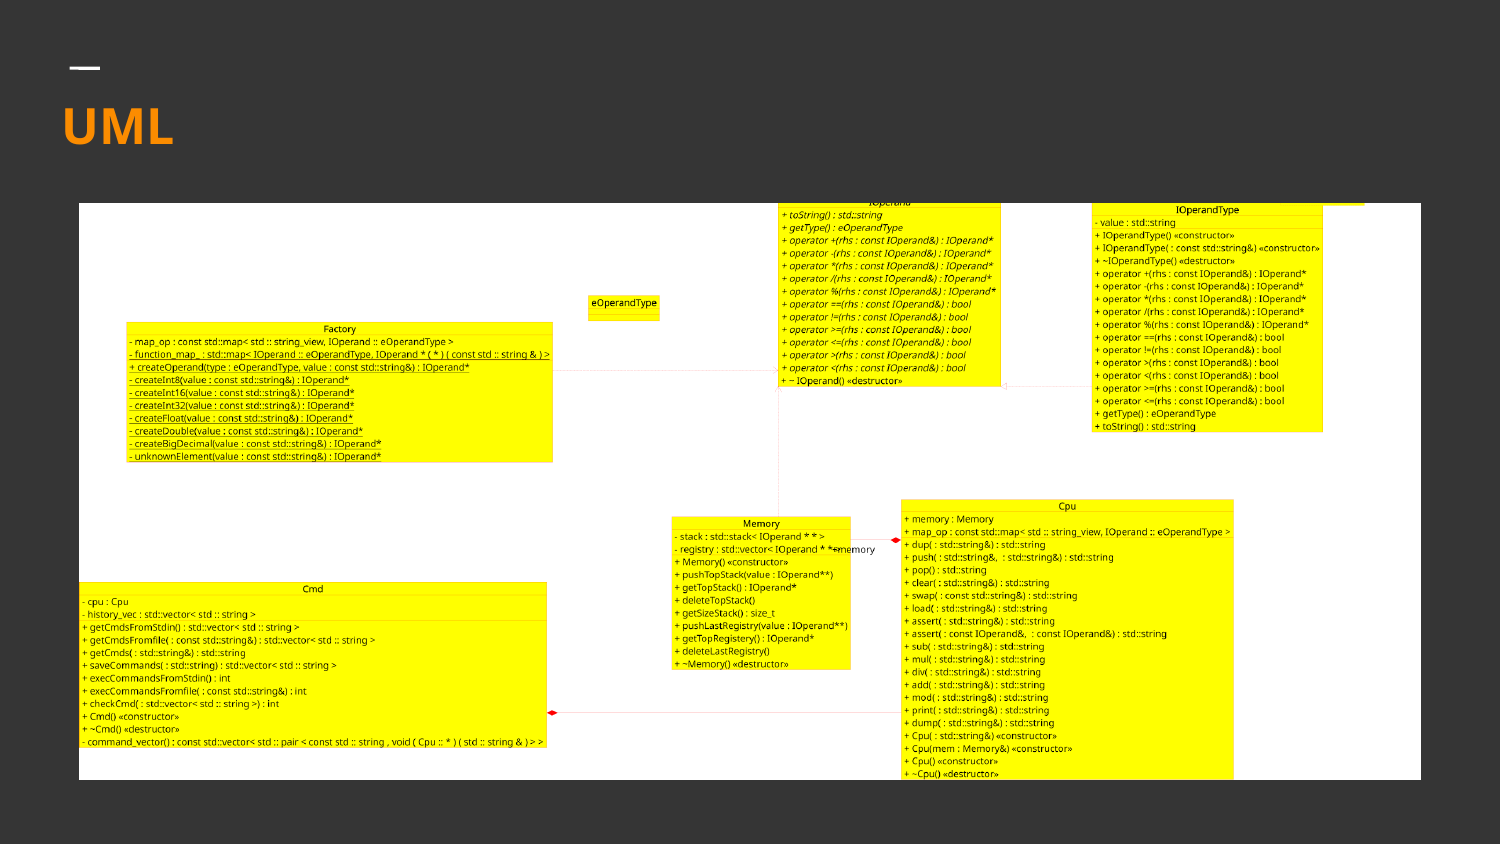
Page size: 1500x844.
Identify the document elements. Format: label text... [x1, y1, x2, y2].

picture [79, 203, 1421, 780]
title UML [46, 79, 1463, 709]
